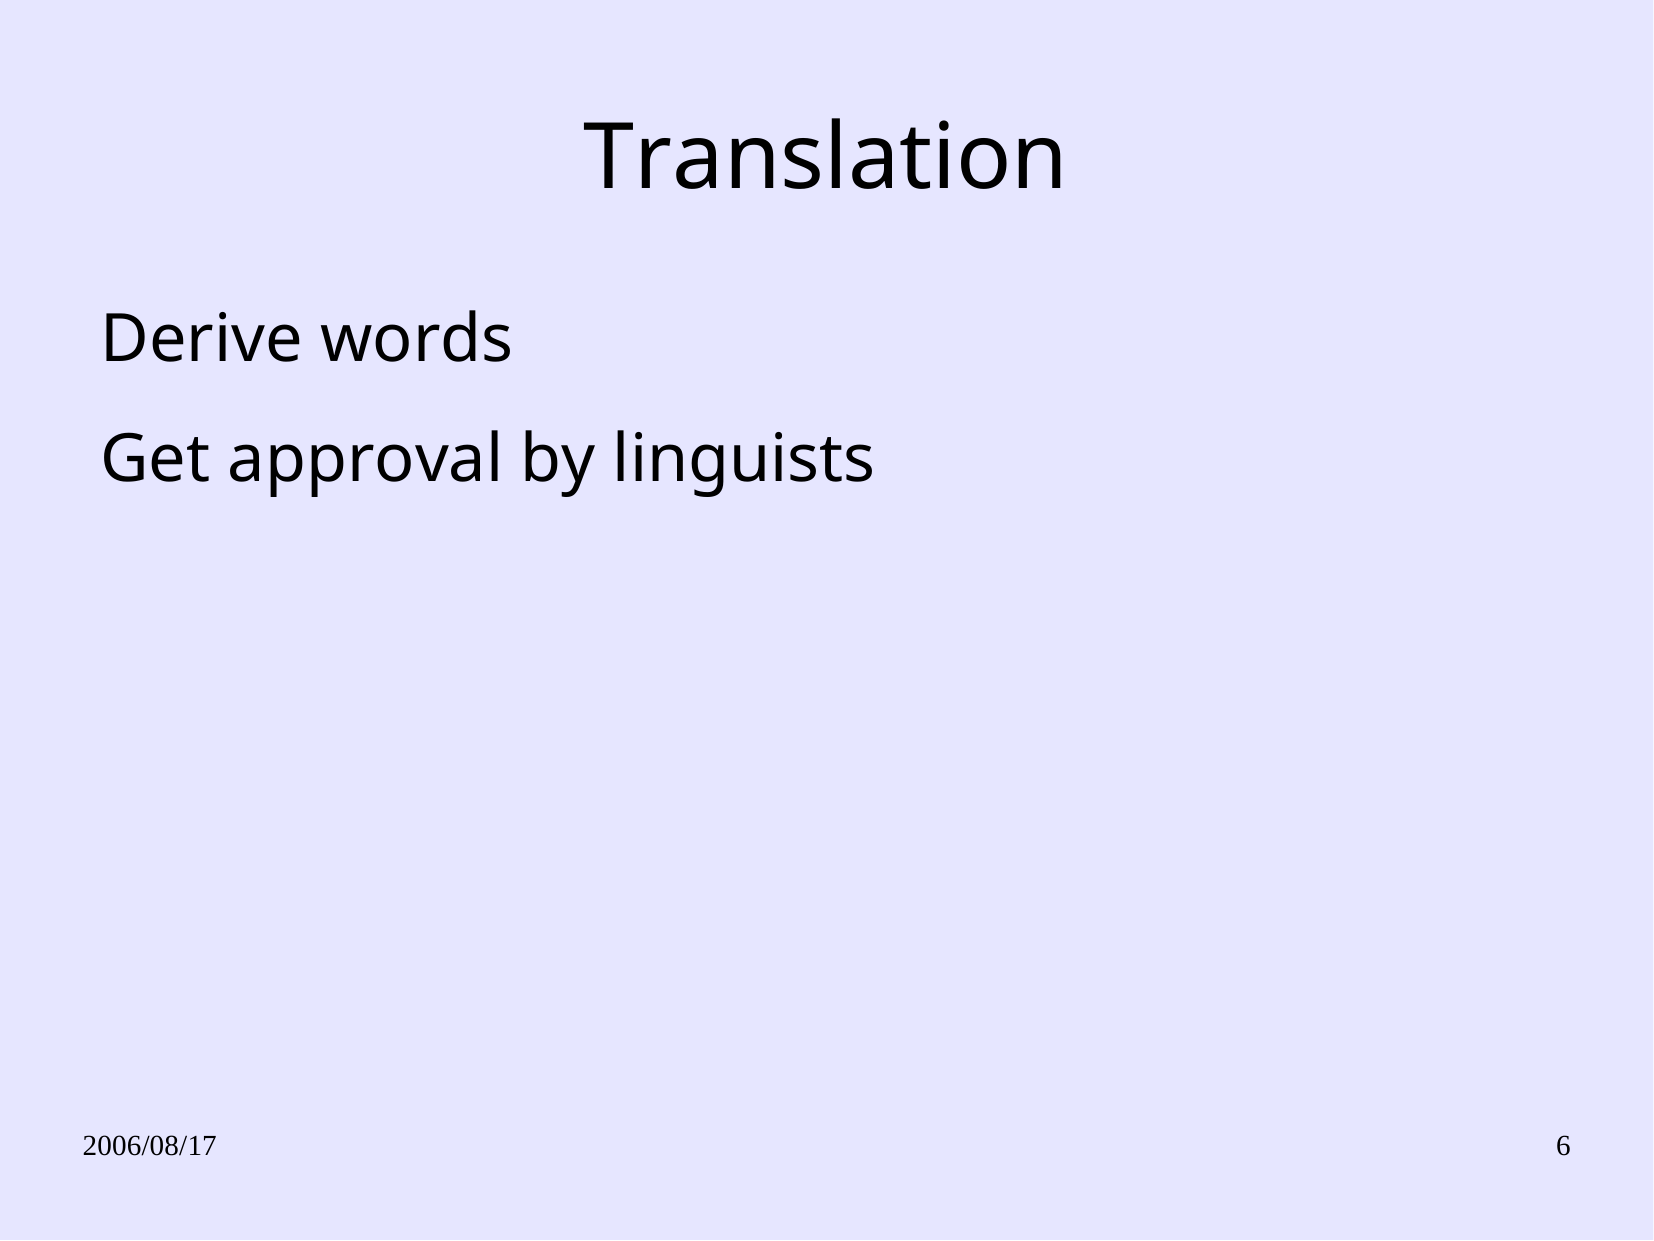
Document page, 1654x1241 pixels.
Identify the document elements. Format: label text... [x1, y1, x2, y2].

list Derive words Get approval by linguists [82, 290, 1571, 1109]
title Translation [82, 49, 1571, 257]
